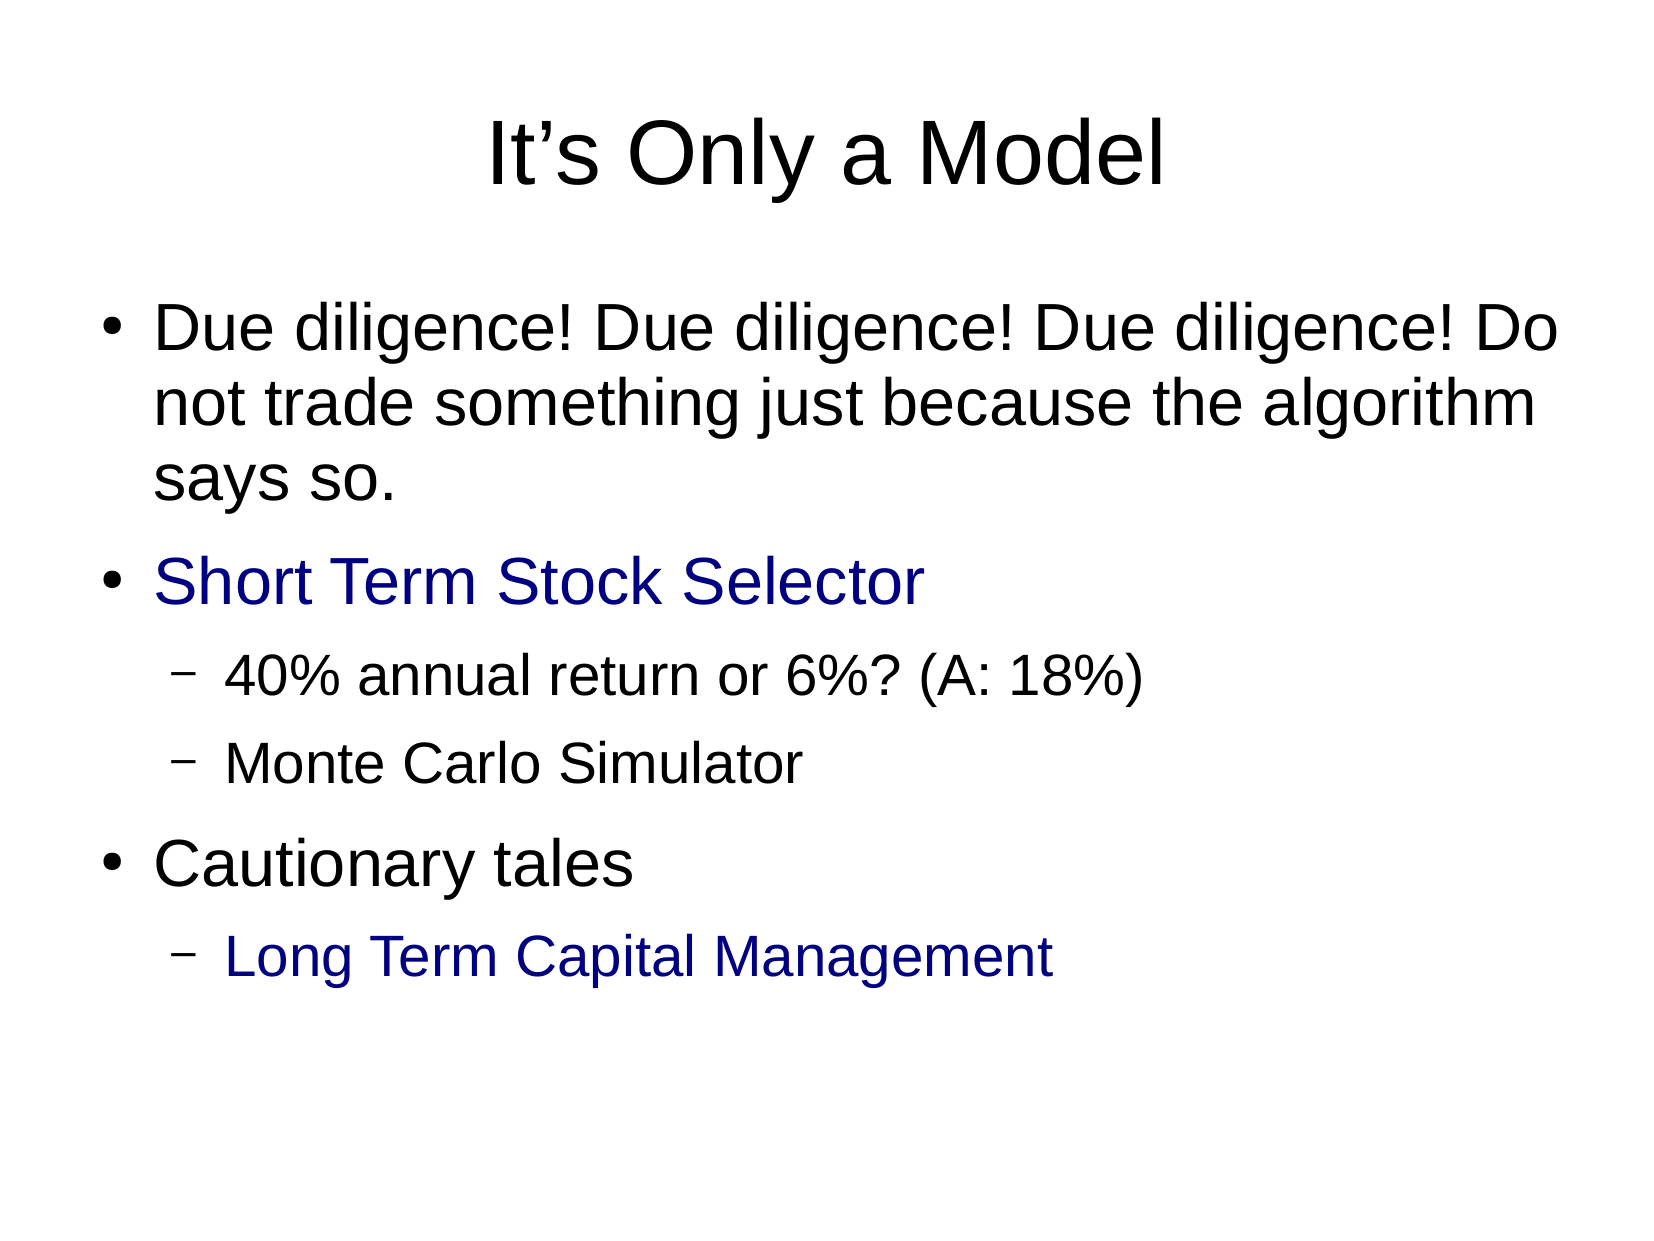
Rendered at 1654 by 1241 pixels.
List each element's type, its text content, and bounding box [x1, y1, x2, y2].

title It’s Only a Model [82, 49, 1571, 257]
list Due diligence! Due diligence! Due diligence! Do not trade something just because the algorithm says so. Short Term Stock Selector 40% annual return or 6%? (A: 18%) Monte Carlo Simulator Cautionary tales Long Term Capital Management [82, 290, 1571, 1010]
